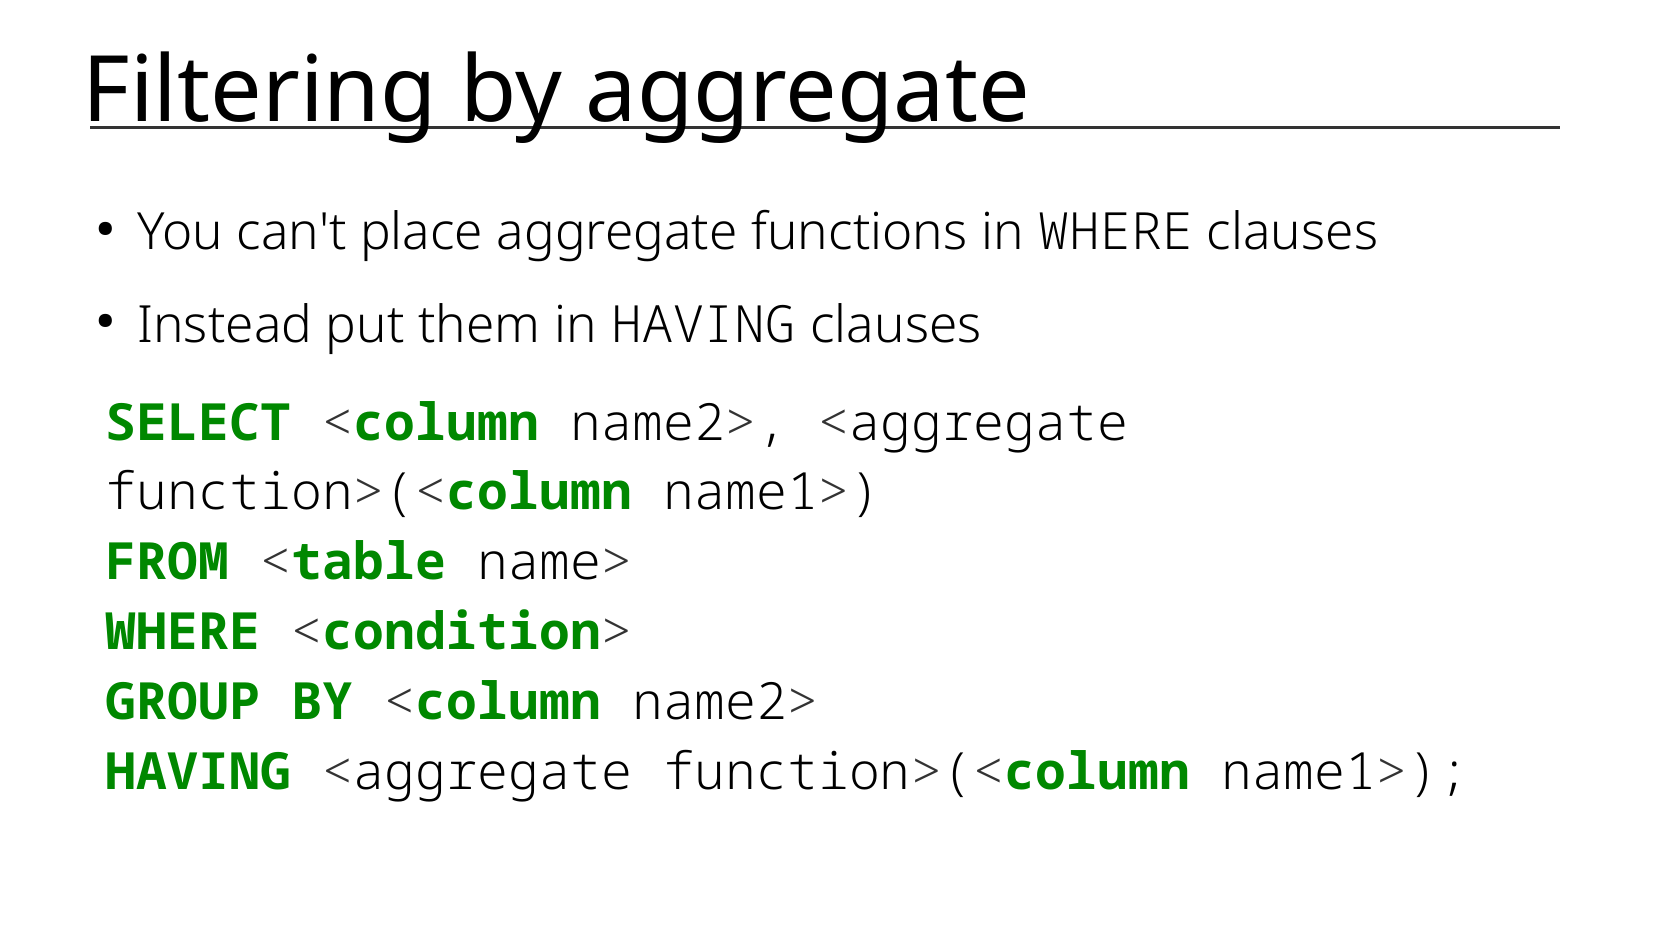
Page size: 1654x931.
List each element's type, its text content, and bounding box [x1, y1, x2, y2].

title Filtering by aggregate [82, 32, 1571, 140]
list You can't place aggregate functions in WHERE clauses Instead put them in HAVING clauses SELECT <column name2>, <aggregate function>(<column name1>) FROM <table name> WHERE <condition> GROUP BY <column name2> HAVING <aggregate function>(<column name1>); [82, 195, 1571, 811]
